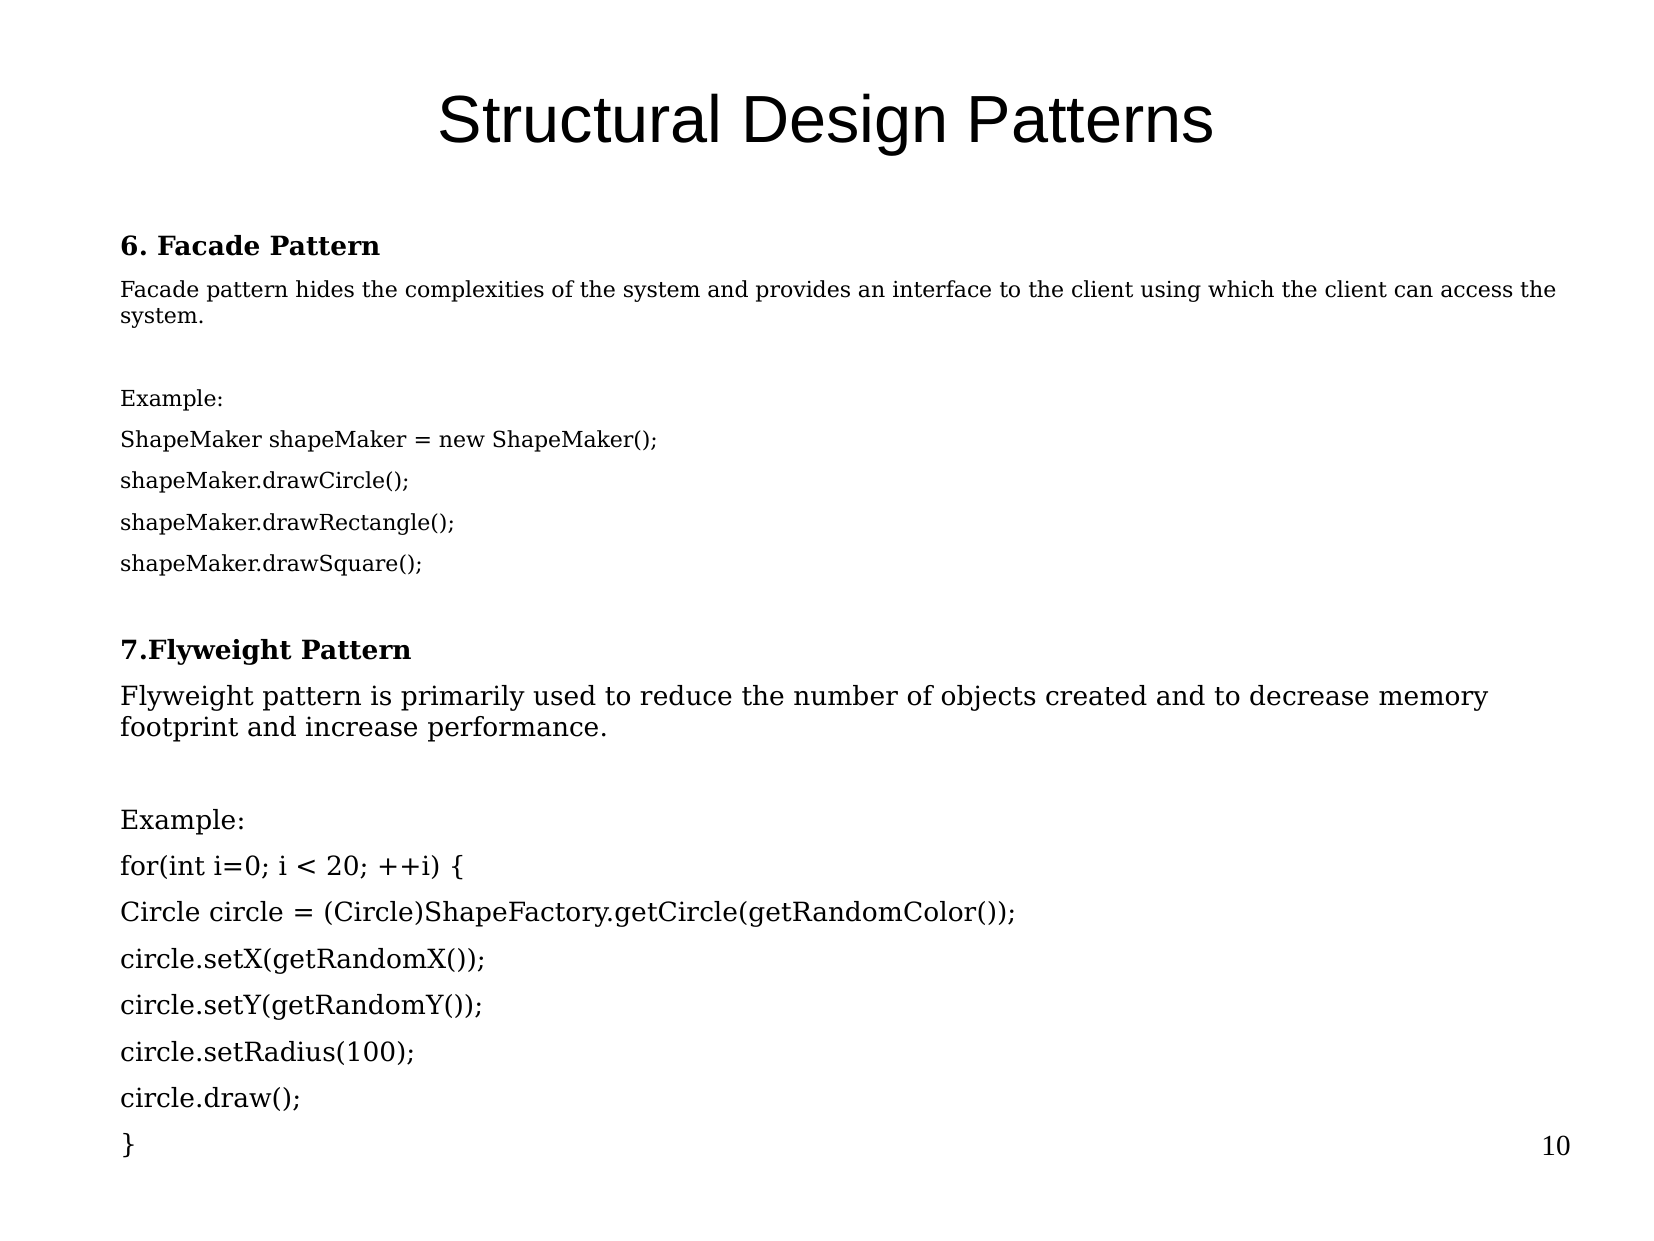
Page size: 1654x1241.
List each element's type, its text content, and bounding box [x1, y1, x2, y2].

list 6. Facade Pattern Facade pattern hides the complexities of the system and provides an interface to the client using which the client can access the system. Example: ShapeMaker shapeMaker = new ShapeMaker(); shapeMaker.drawCircle(); shapeMaker.drawRectangle(); shapeMaker.drawSquare(); 7.Flyweight Pattern Flyweight pattern is primarily used to reduce the number of objects created and to decrease memory footprint and increase performance. Example: for(int i=0; i < 20; ++i) { Circle circle = (Circle)ShapeFactory.getCircle(getRandomColor()); circle.setX(getRandomX()); circle.setY(getRandomY()); circle.setRadius(100); circle.draw(); } [82, 230, 1571, 1164]
title Structural Design Patterns [82, 49, 1571, 189]
